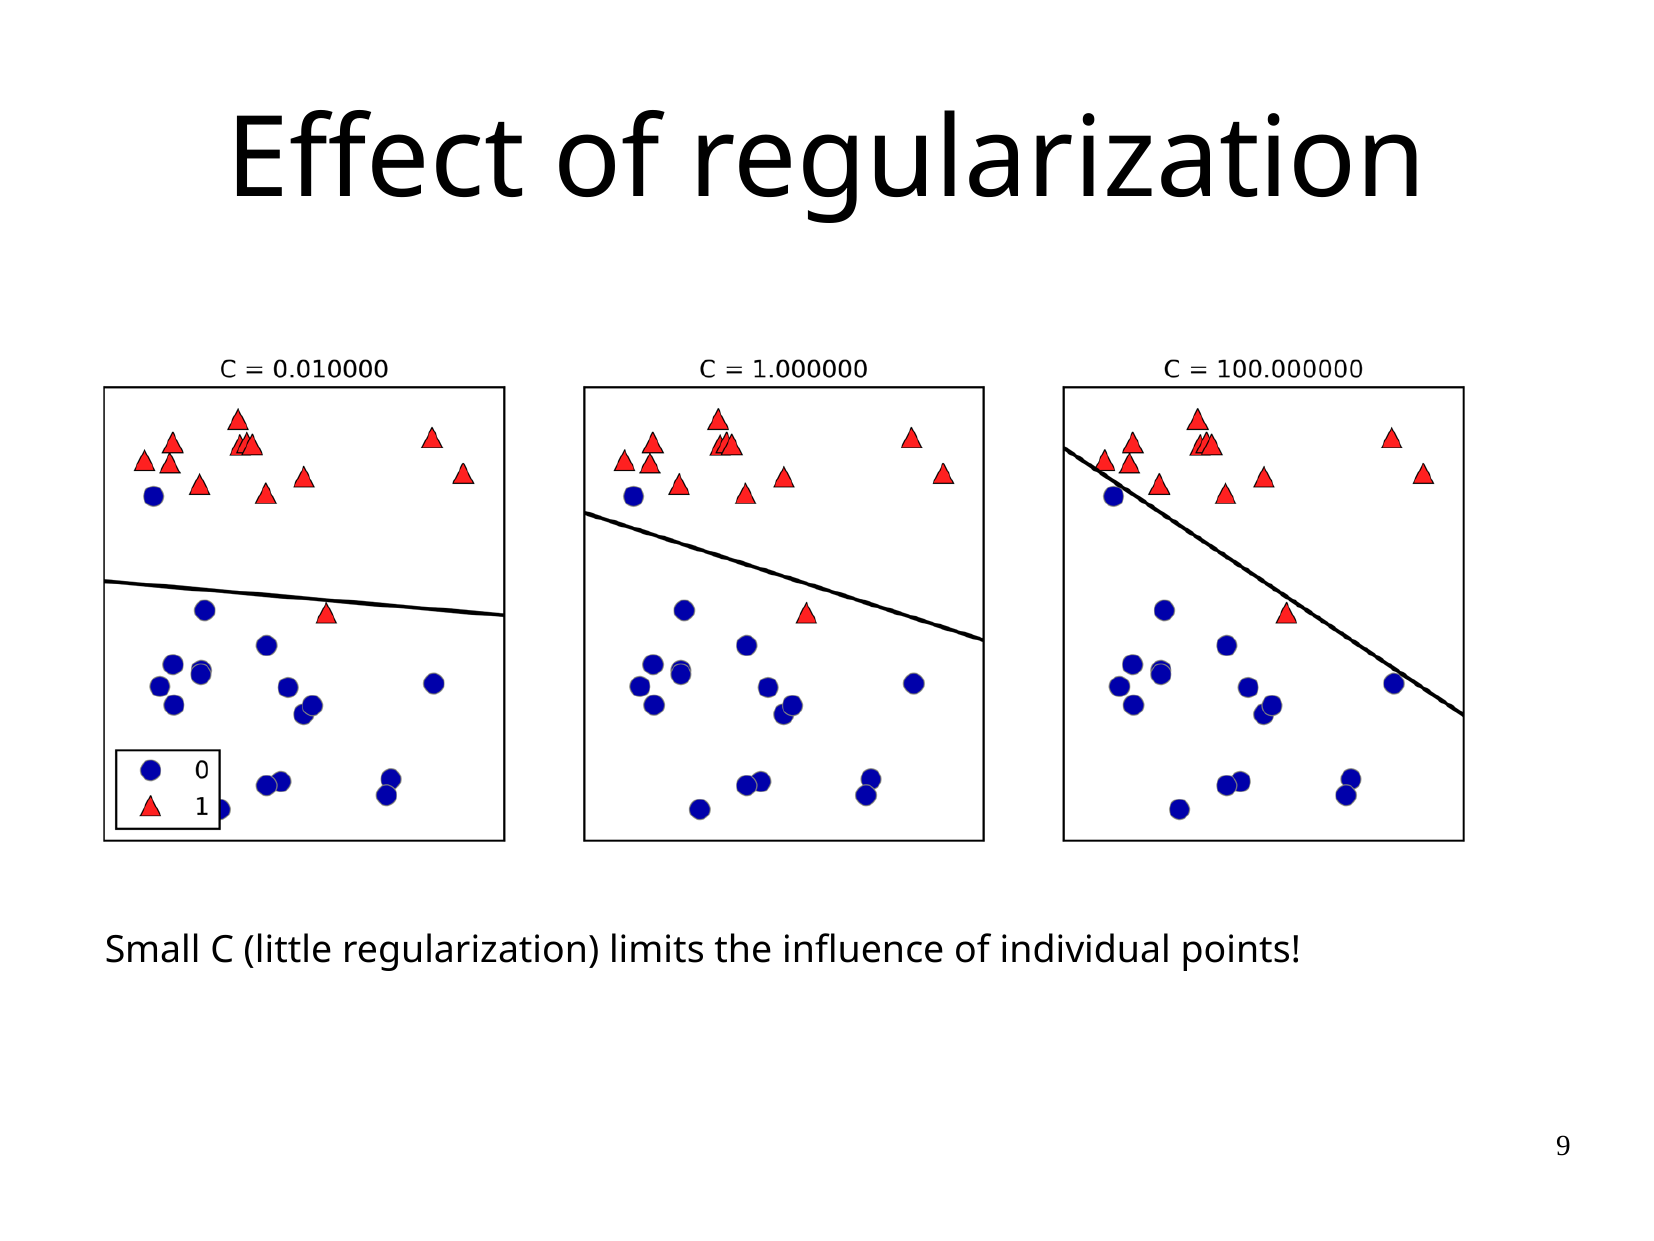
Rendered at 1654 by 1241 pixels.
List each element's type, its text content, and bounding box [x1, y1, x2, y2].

text_box Small C (little regularization) limits the influence of individual points! [90, 915, 1471, 968]
picture [89, 344, 1478, 856]
title Effect of regularization [82, 49, 1571, 257]
